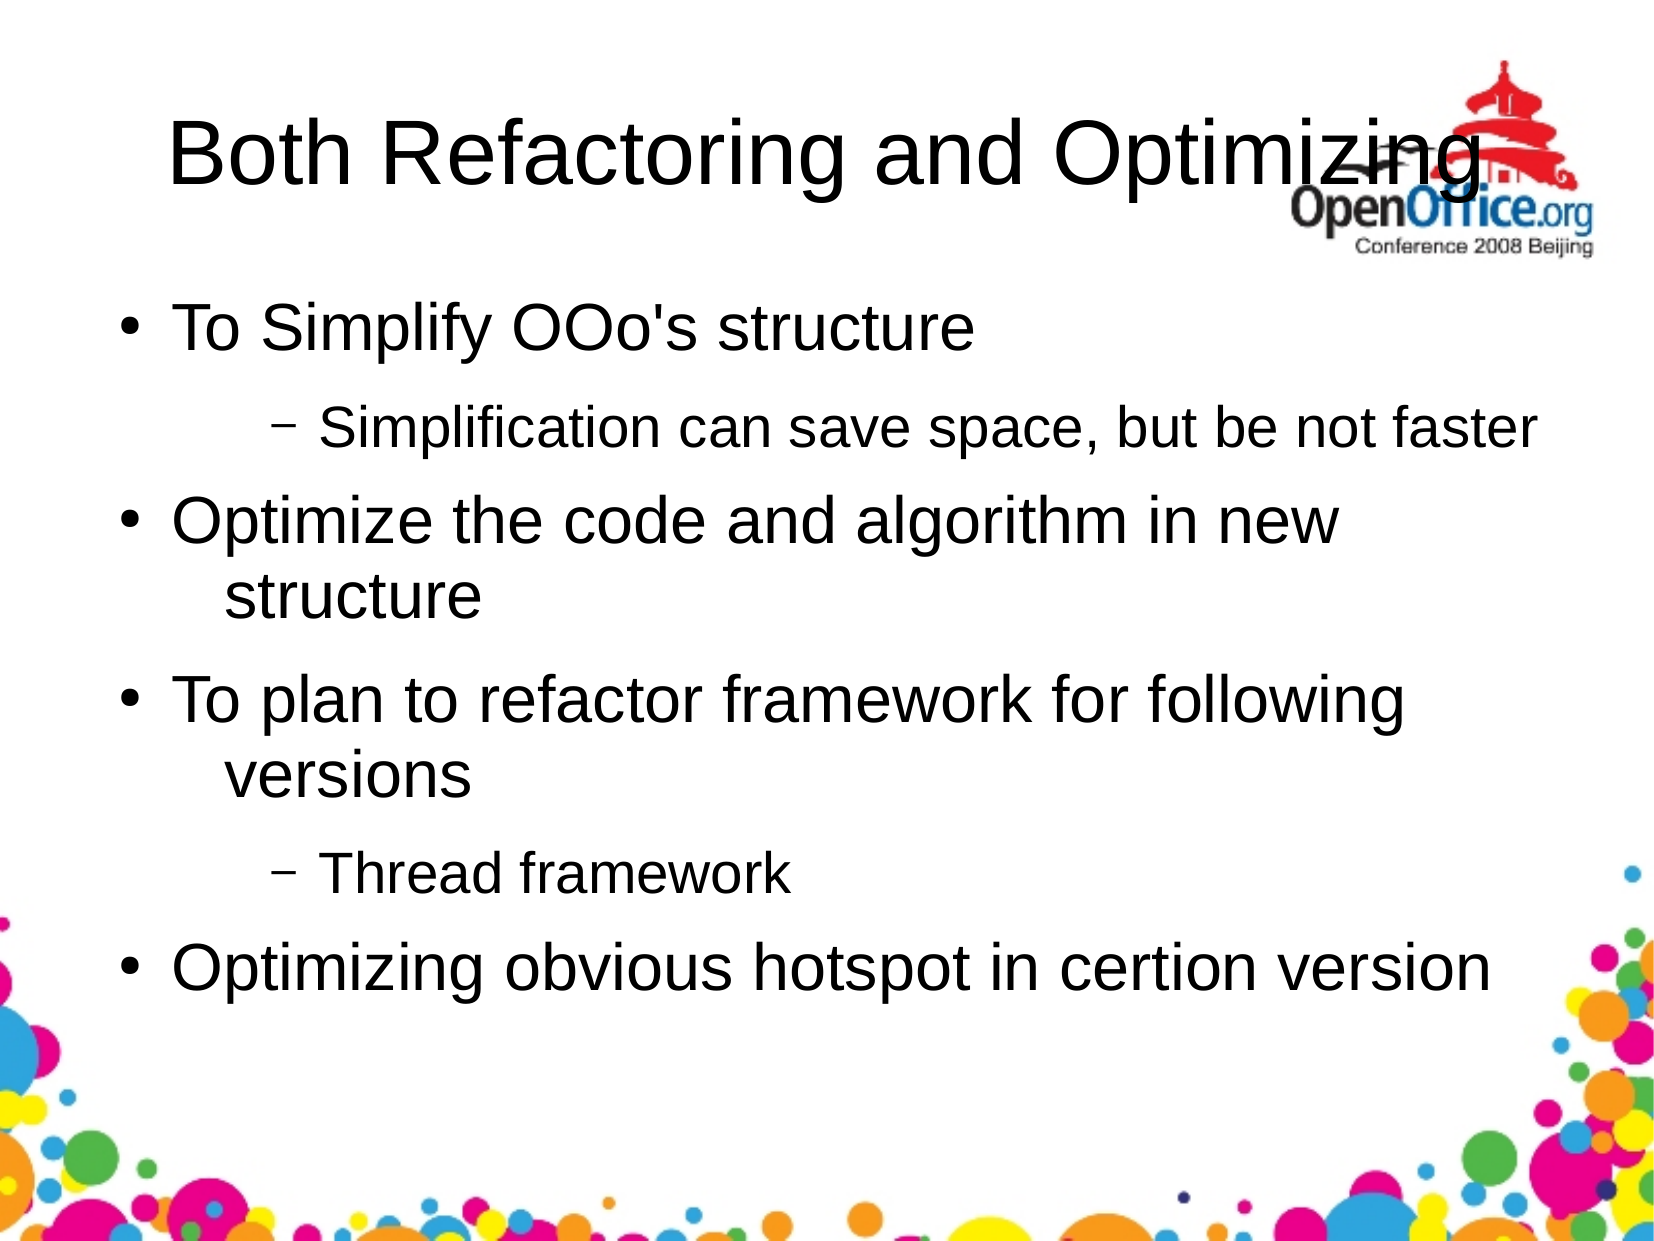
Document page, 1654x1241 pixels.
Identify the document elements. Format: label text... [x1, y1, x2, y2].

picture [0, 0, 1654, 1241]
list To Simplify OOo's structure Simplification can save space, but be not faster Optimize the code and algorithm in new structure To plan to refactor framework for following versions Thread framework Optimizing obvious hotspot in certion version [82, 290, 1571, 1094]
title Both Refactoring and Optimizing [82, 49, 1571, 257]
